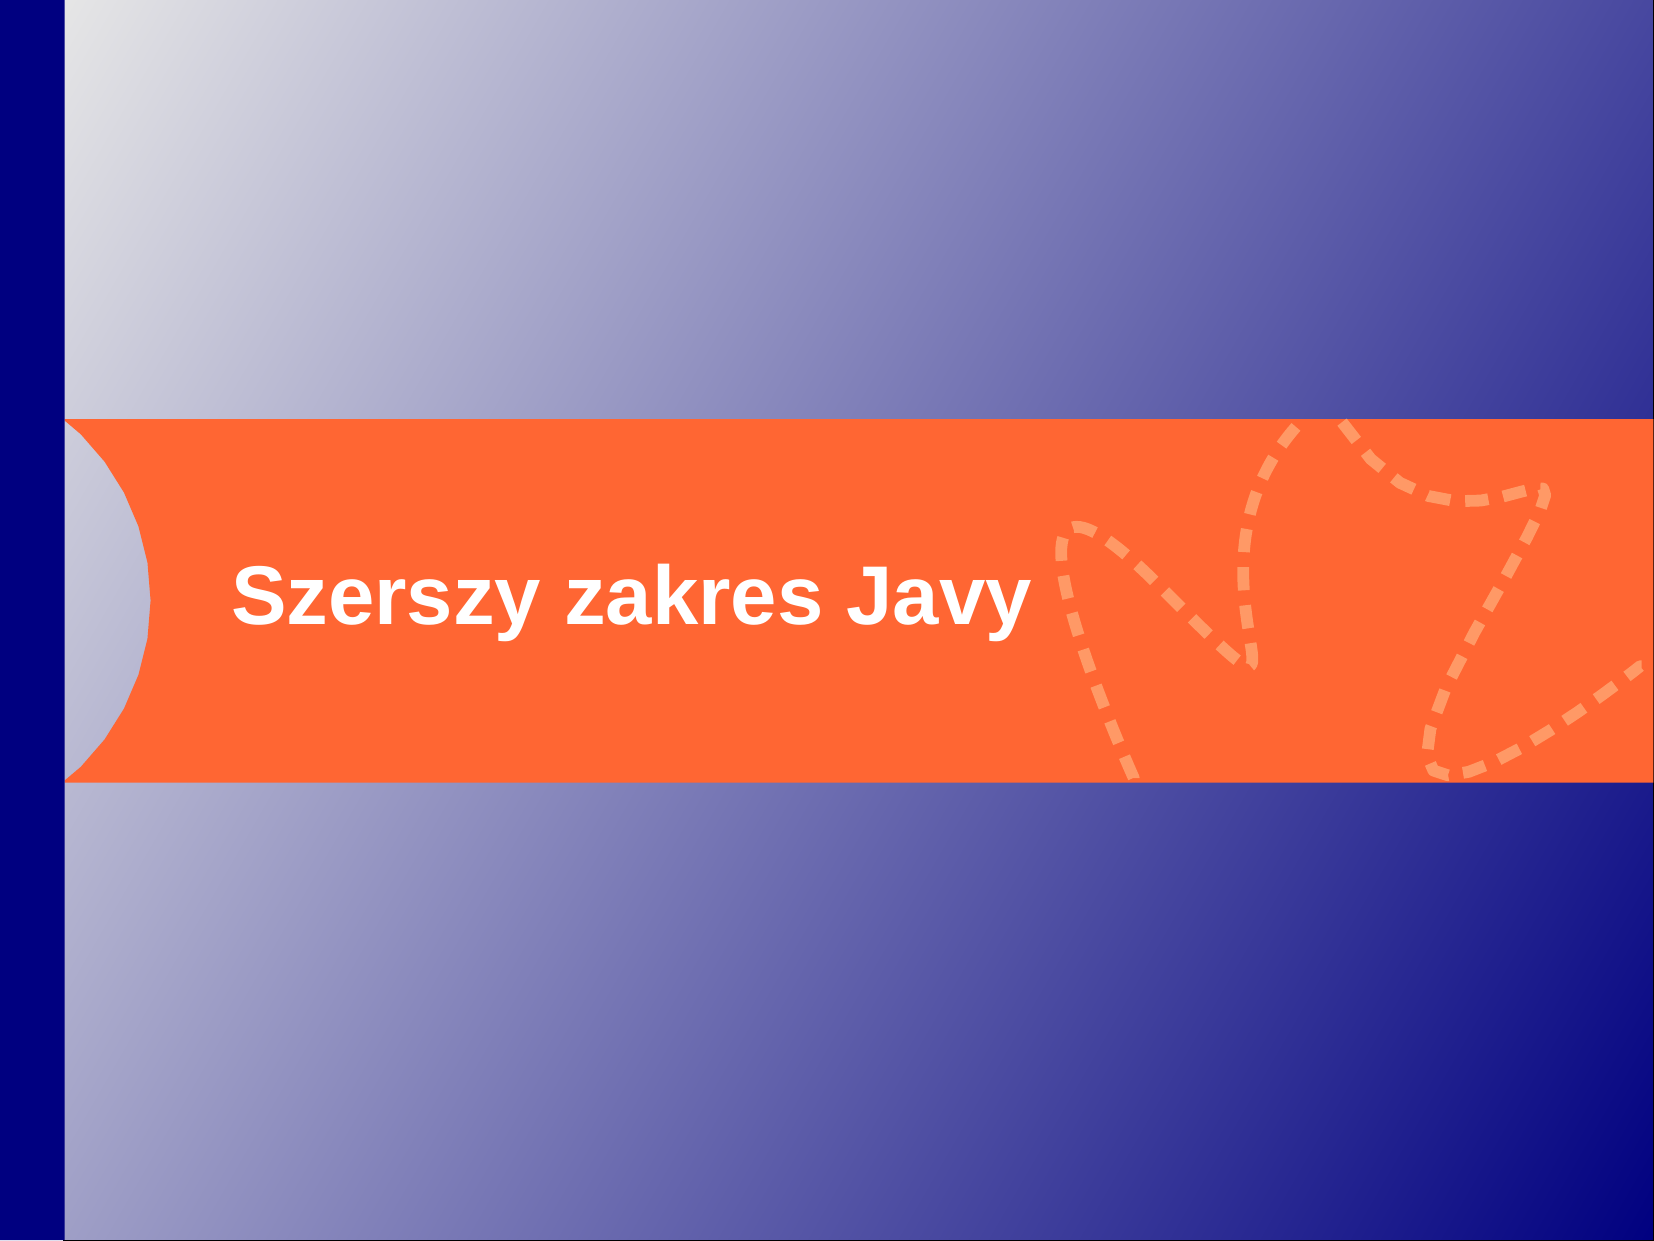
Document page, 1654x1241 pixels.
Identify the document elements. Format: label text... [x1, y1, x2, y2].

title Szerszy zakres Javy [231, 497, 1127, 704]
